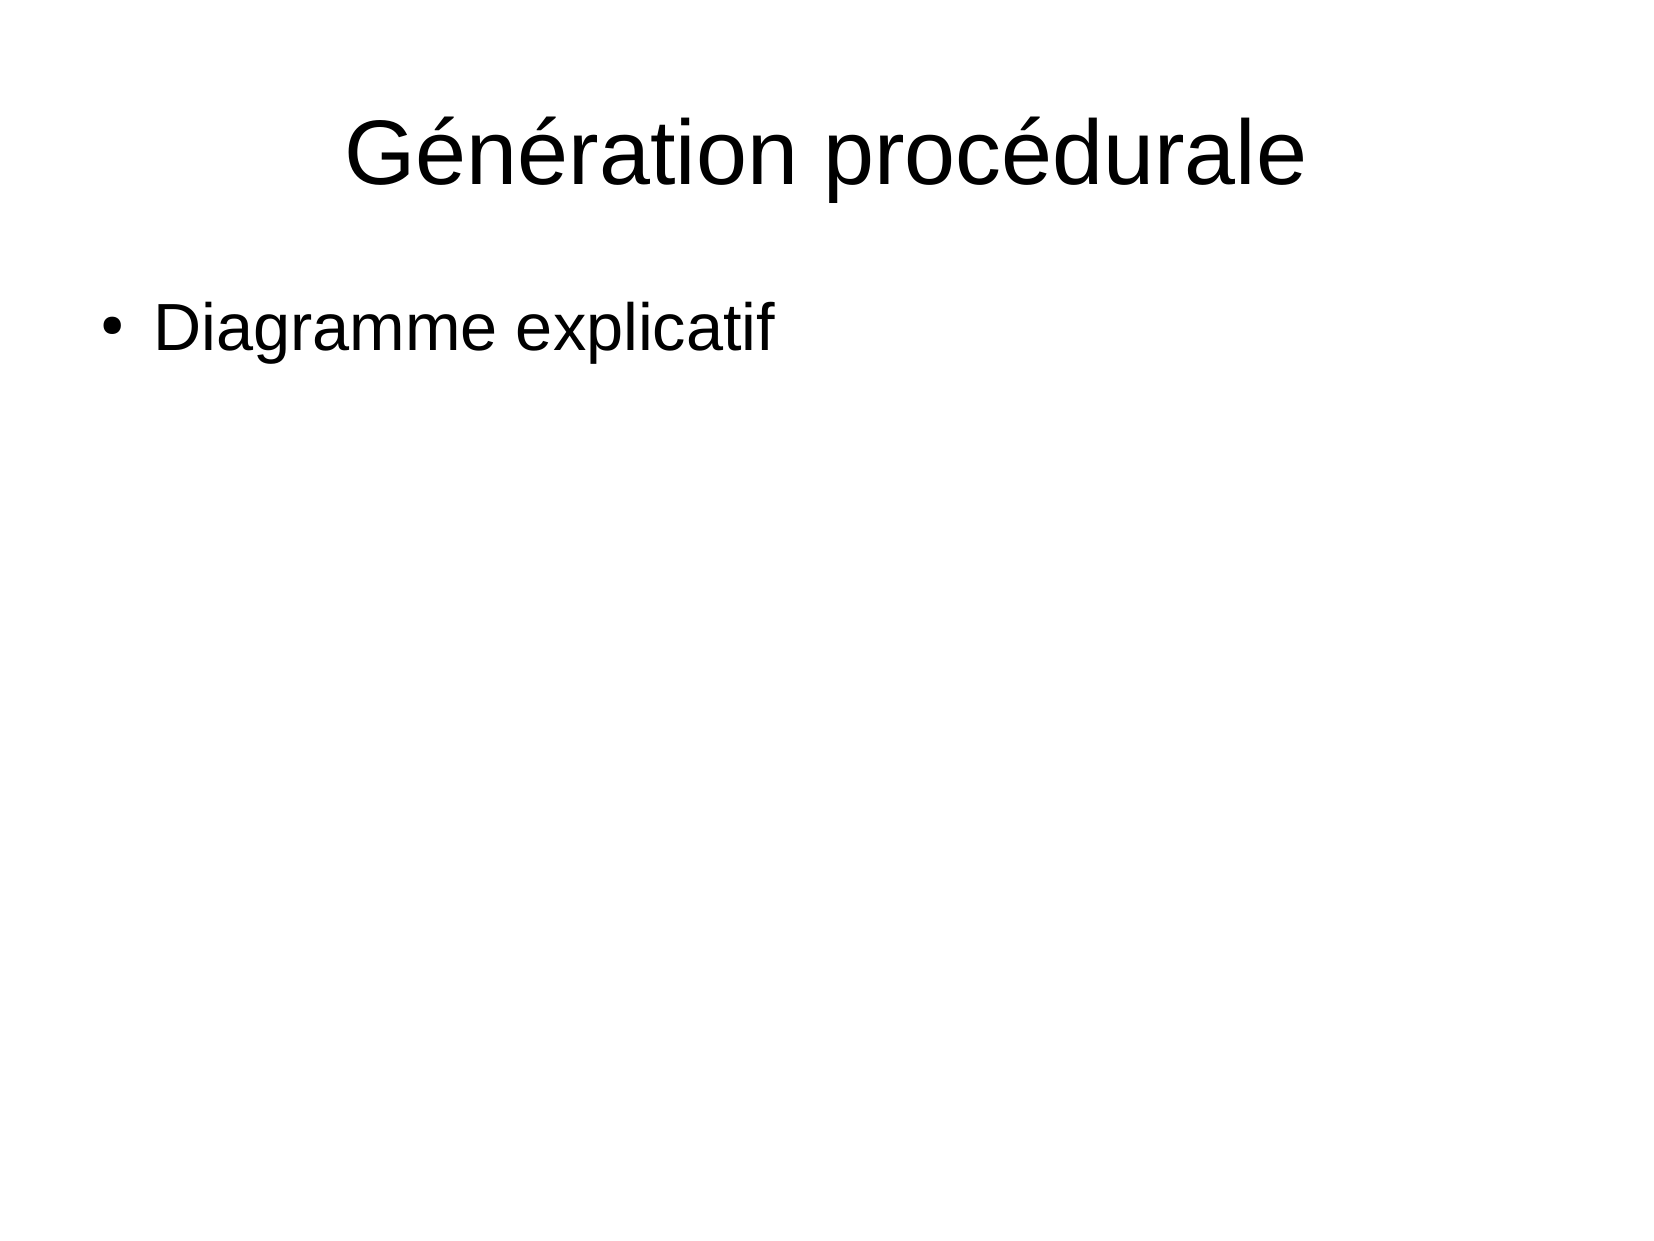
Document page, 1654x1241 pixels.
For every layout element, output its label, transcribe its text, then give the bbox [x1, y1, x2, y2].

title Génération procédurale [82, 49, 1571, 257]
list Diagramme explicatif [82, 290, 1571, 1010]
